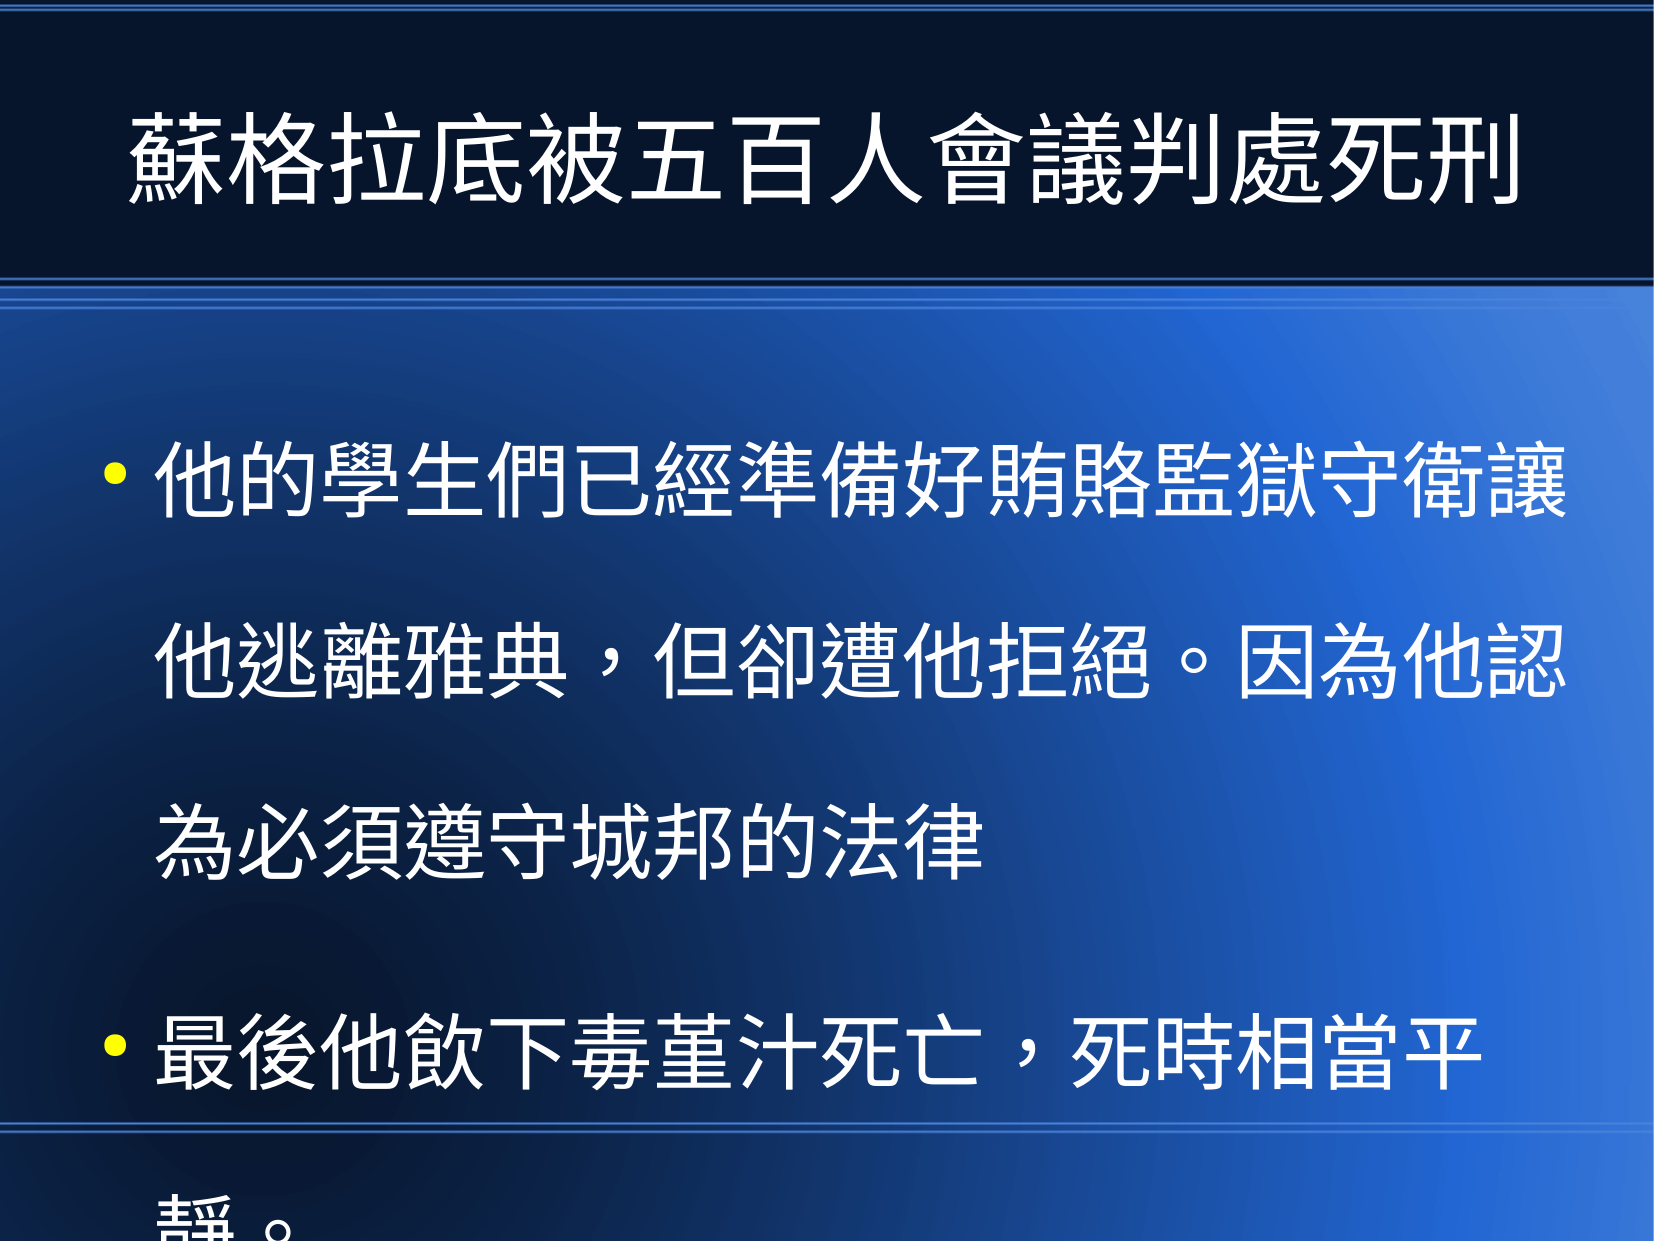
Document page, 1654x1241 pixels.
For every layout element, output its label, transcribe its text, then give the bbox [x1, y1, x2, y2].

title 蘇格拉底被五百人會議判處死刑 [82, 49, 1571, 257]
list 他的學生們已經準備好賄賂監獄守衛讓他逃離雅典，但卻遭他拒絕。因為他認為必須遵守城邦的法律 最後他飲下毒堇汁死亡，死時相當平靜。 [82, 355, 1571, 1241]
picture [0, 0, 1654, 1241]
